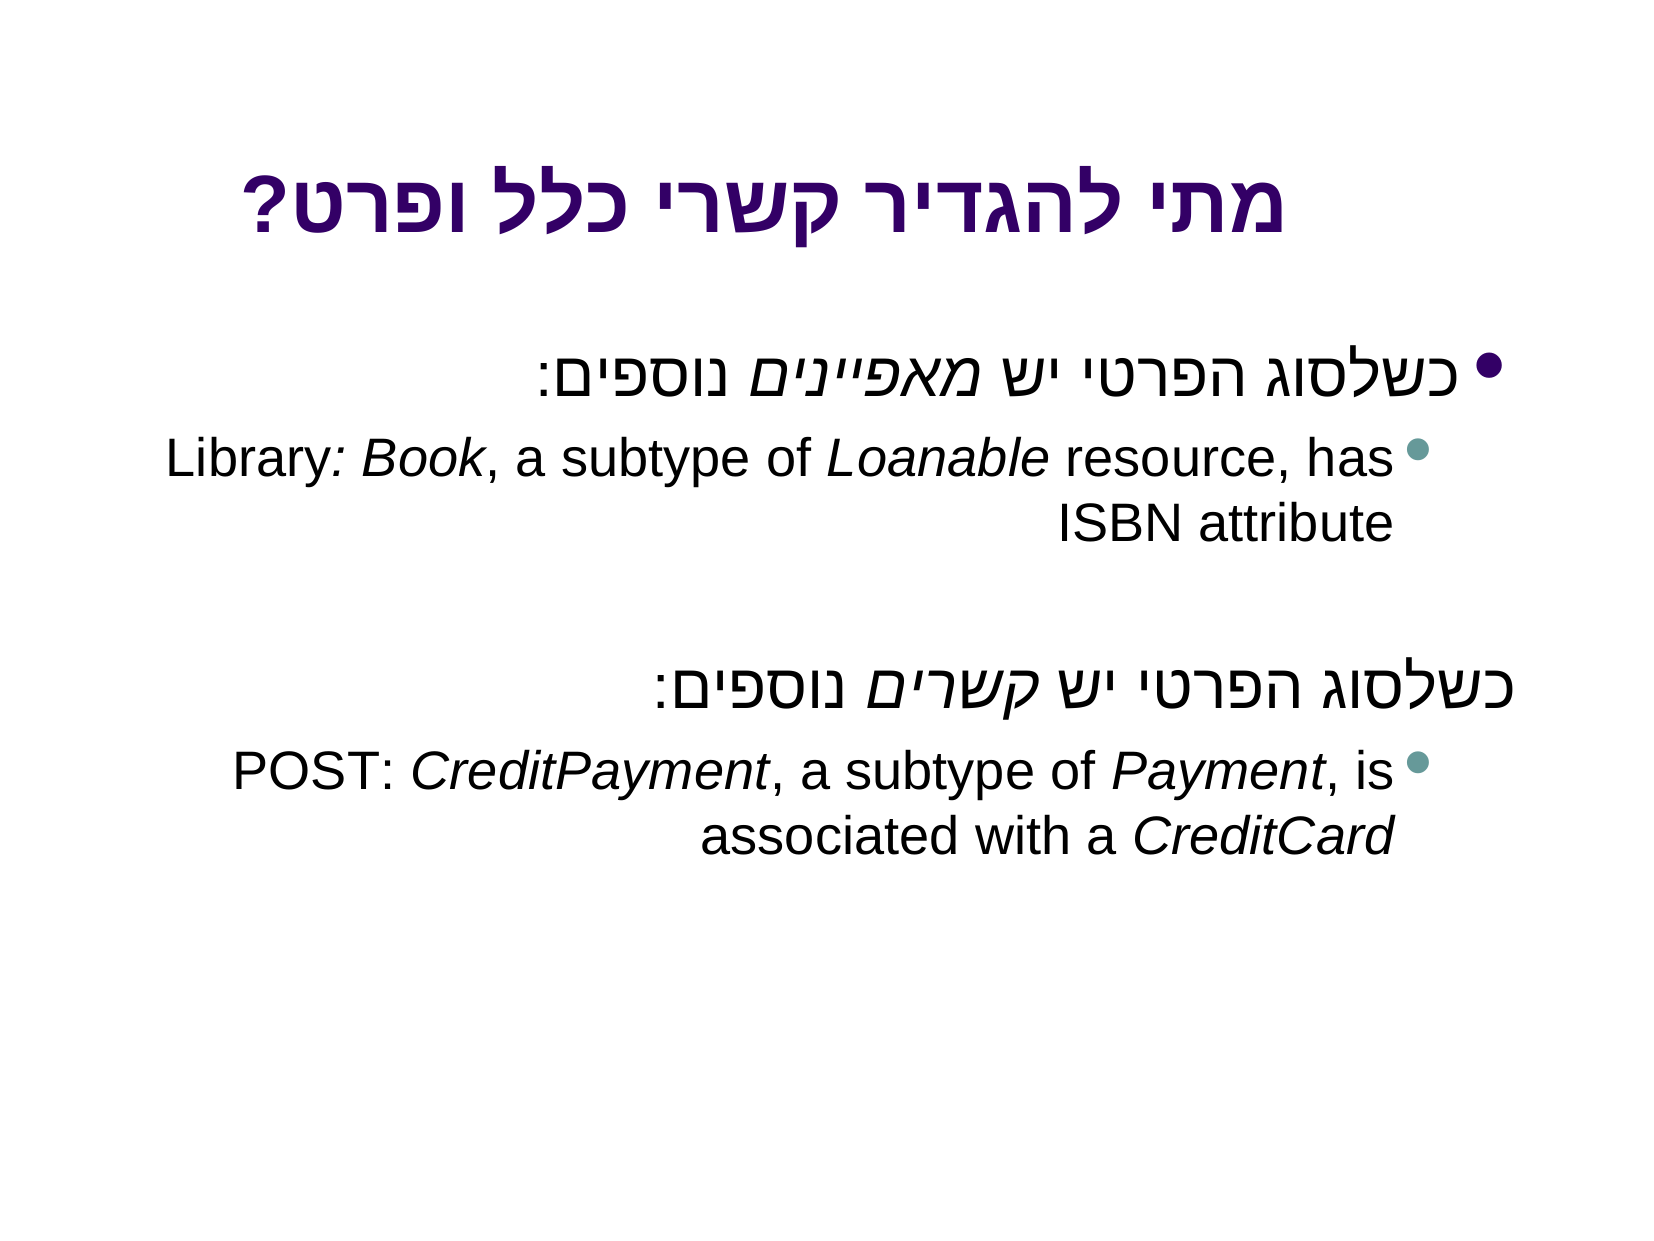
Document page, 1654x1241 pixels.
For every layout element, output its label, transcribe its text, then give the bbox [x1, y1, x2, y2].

title מתי להגדיר קשרי כלל ופרט? [82, 22, 1447, 257]
list כשלסוג הפרטי יש מאפיינים נוספים: Library: Book, a subtype of Loanable resource, has ISBN attribute כשלסוג הפרטי יש קשרים נוספים: POST: CreditPayment, a subtype of Payment, is associated with a CreditCard [97, 326, 1530, 1111]
